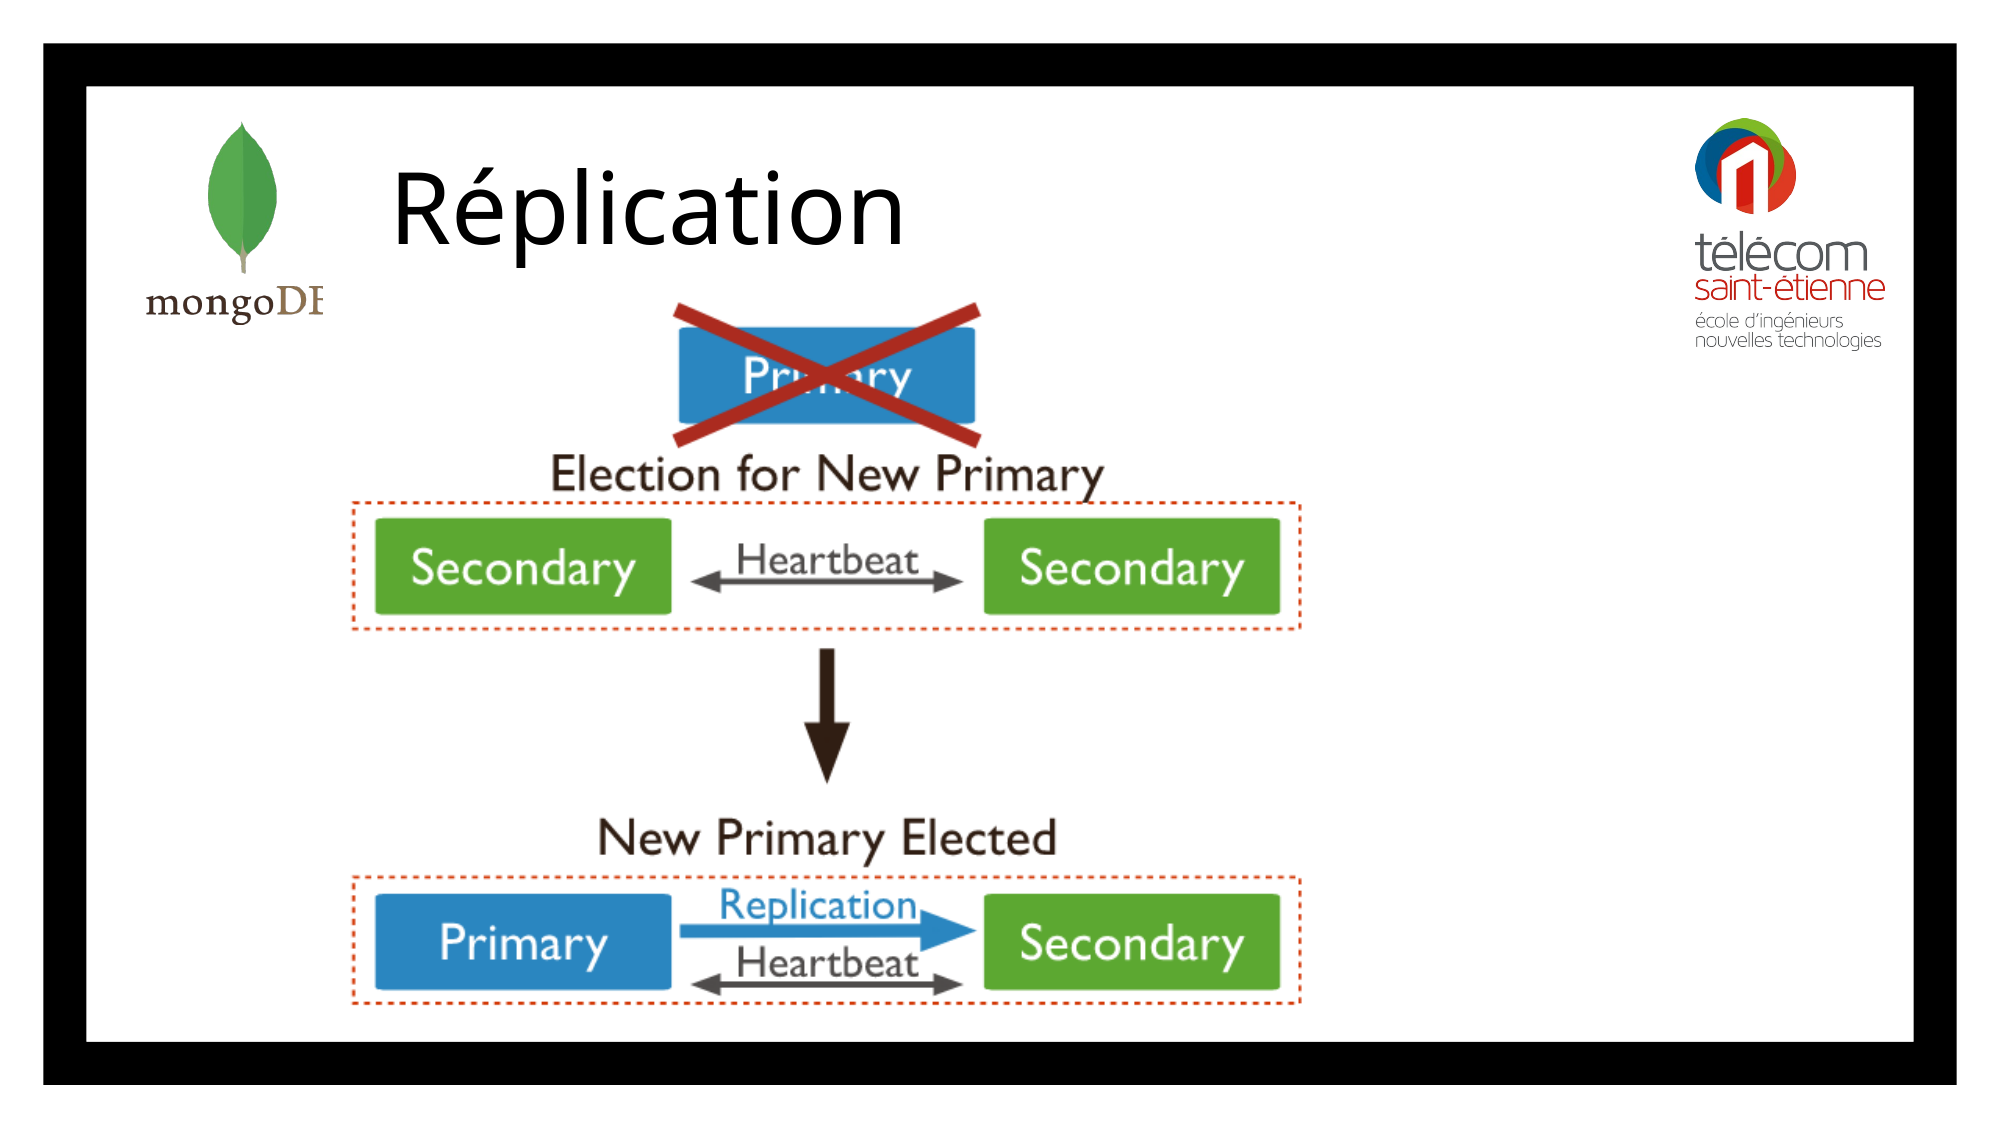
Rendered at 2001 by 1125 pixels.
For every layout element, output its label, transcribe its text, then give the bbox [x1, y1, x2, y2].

picture [1715, 134, 1730, 138]
title Réplication [369, 138, 1849, 304]
picture [1695, 118, 1885, 351]
picture [145, 121, 1377, 1038]
